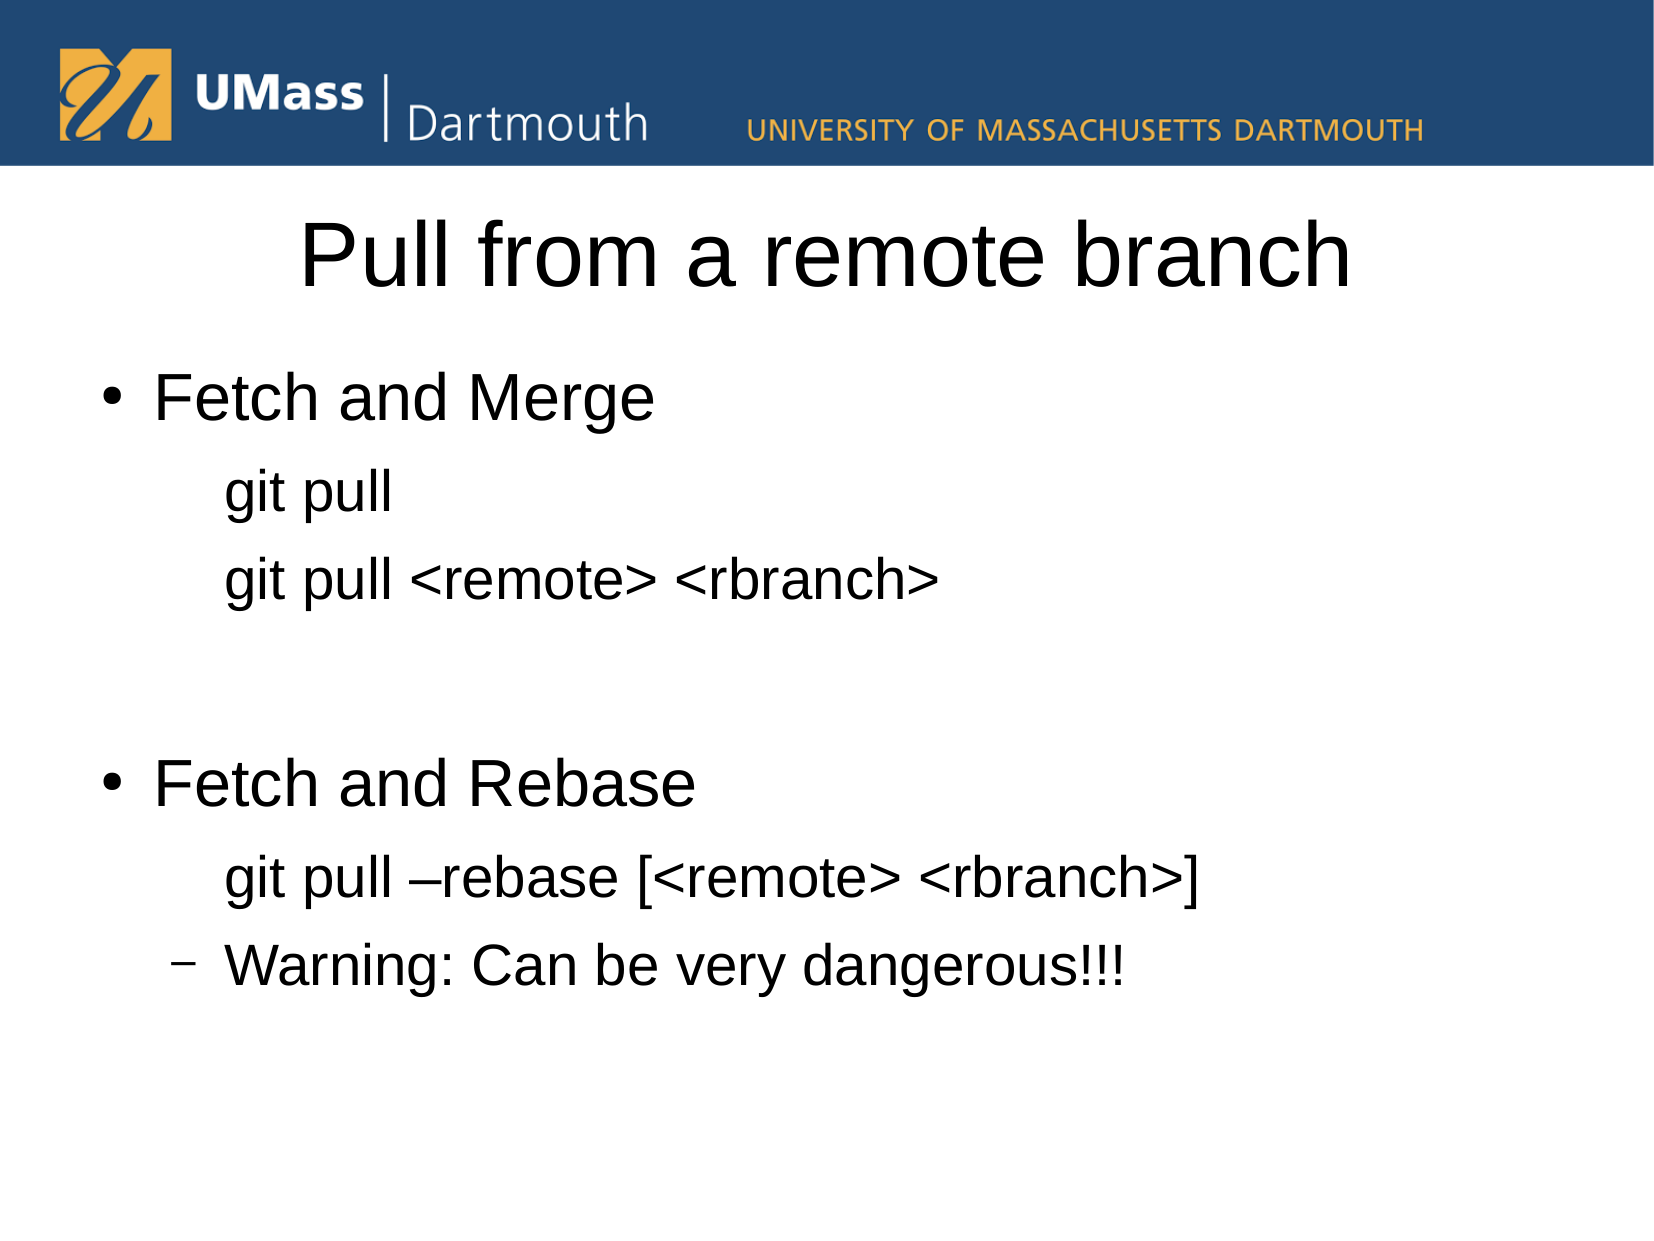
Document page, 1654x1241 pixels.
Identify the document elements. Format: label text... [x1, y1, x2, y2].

title Pull from a remote branch [82, 180, 1571, 331]
picture [0, 0, 1654, 166]
list Fetch and Merge git pull git pull <remote> <rbranch> Fetch and Rebase git pull –rebase [<remote> <rbranch>] Warning: Can be very dangerous!!! [82, 360, 1571, 1010]
